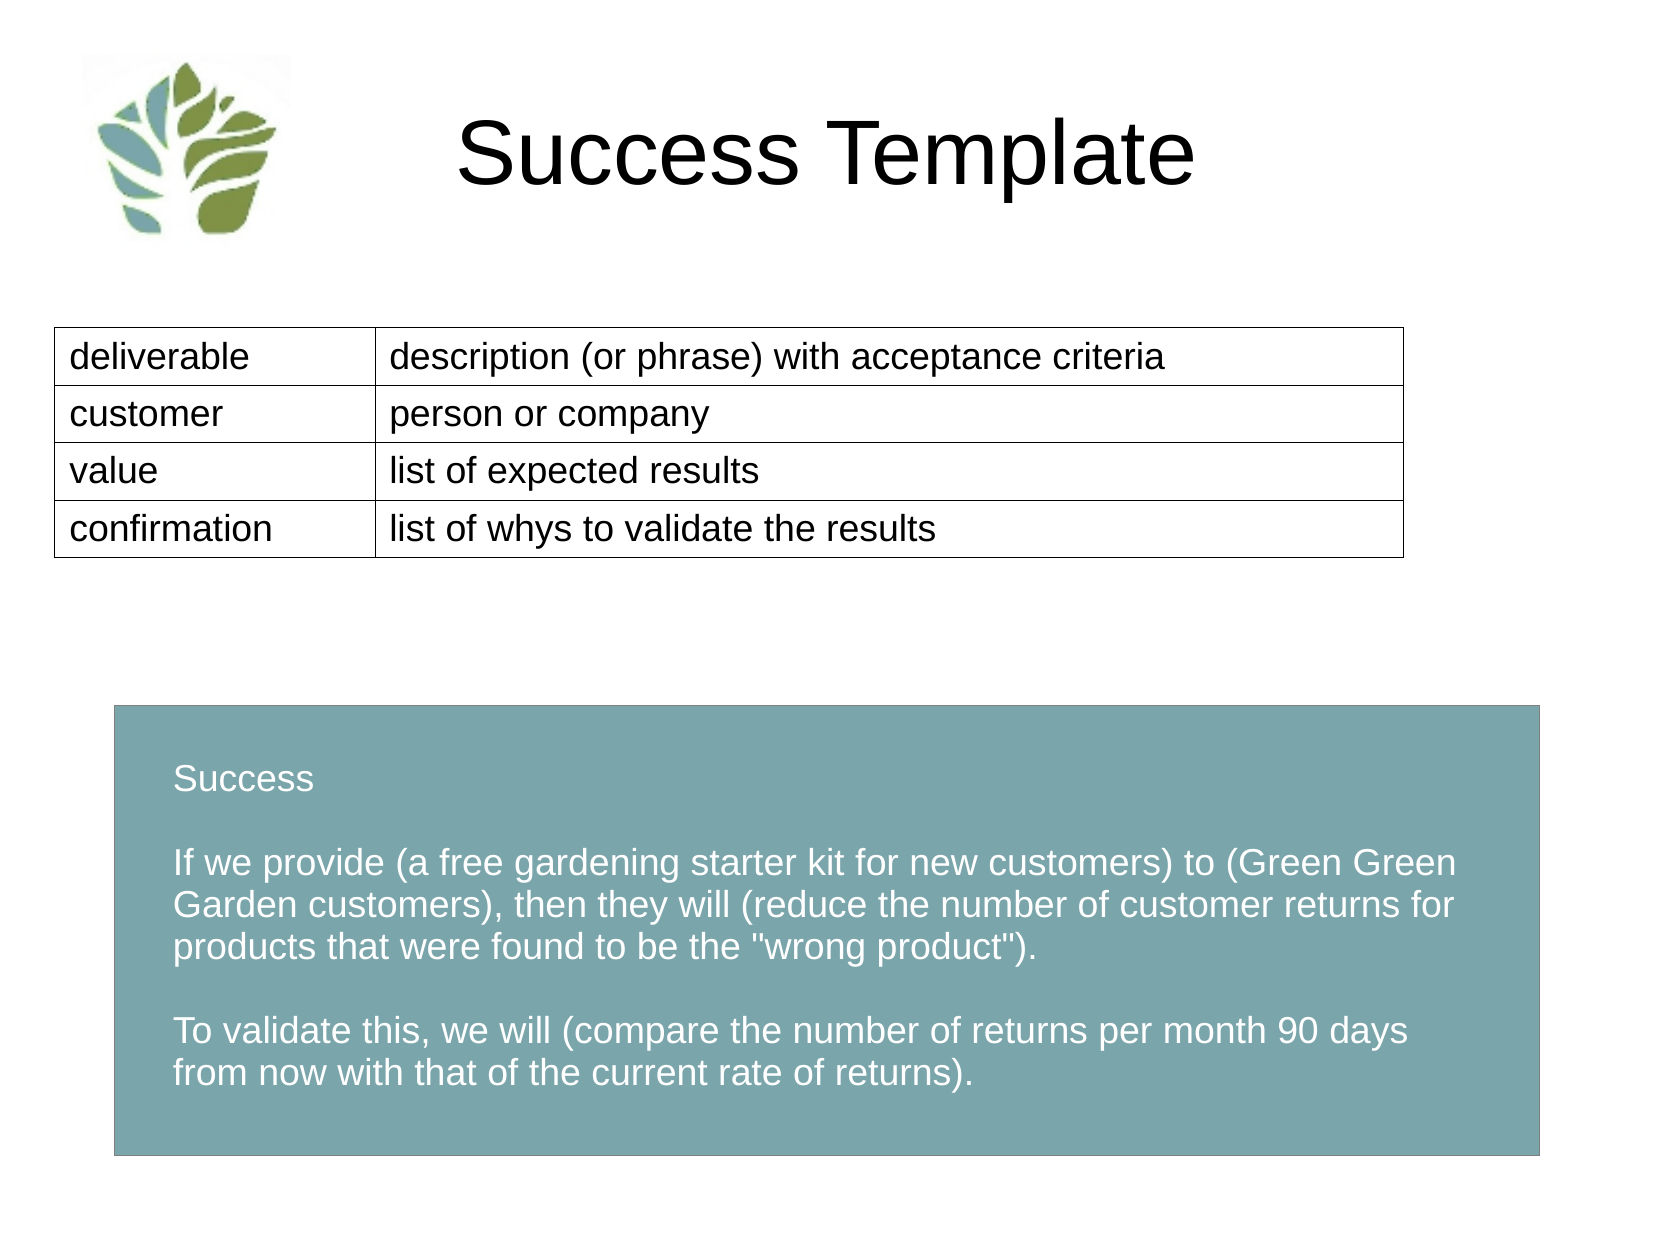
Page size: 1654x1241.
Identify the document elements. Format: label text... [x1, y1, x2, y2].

table_cell value [55, 443, 375, 500]
text_box Success If we provide (a free gardening starter kit for new customers) to (Green Green Garden customers), then they will (reduce the number of customer returns for products that were found to be the "wrong product"). To validate this, we will (compare the number of returns per month 90 days from now with that of the current rate of returns). [158, 750, 1501, 1102]
table_cell list of whys to validate the results [376, 501, 1403, 557]
table_cell customer [55, 386, 375, 442]
title Success Template [291, 49, 1571, 257]
text_box [114, 705, 1540, 1156]
table_cell confirmation [55, 501, 375, 557]
table_header deliverable [55, 328, 375, 385]
table_cell person or company [376, 386, 1403, 442]
table_header description (or phrase) with acceptance criteria [376, 328, 1403, 385]
table_cell list of expected results [376, 443, 1403, 500]
picture [82, 49, 291, 258]
